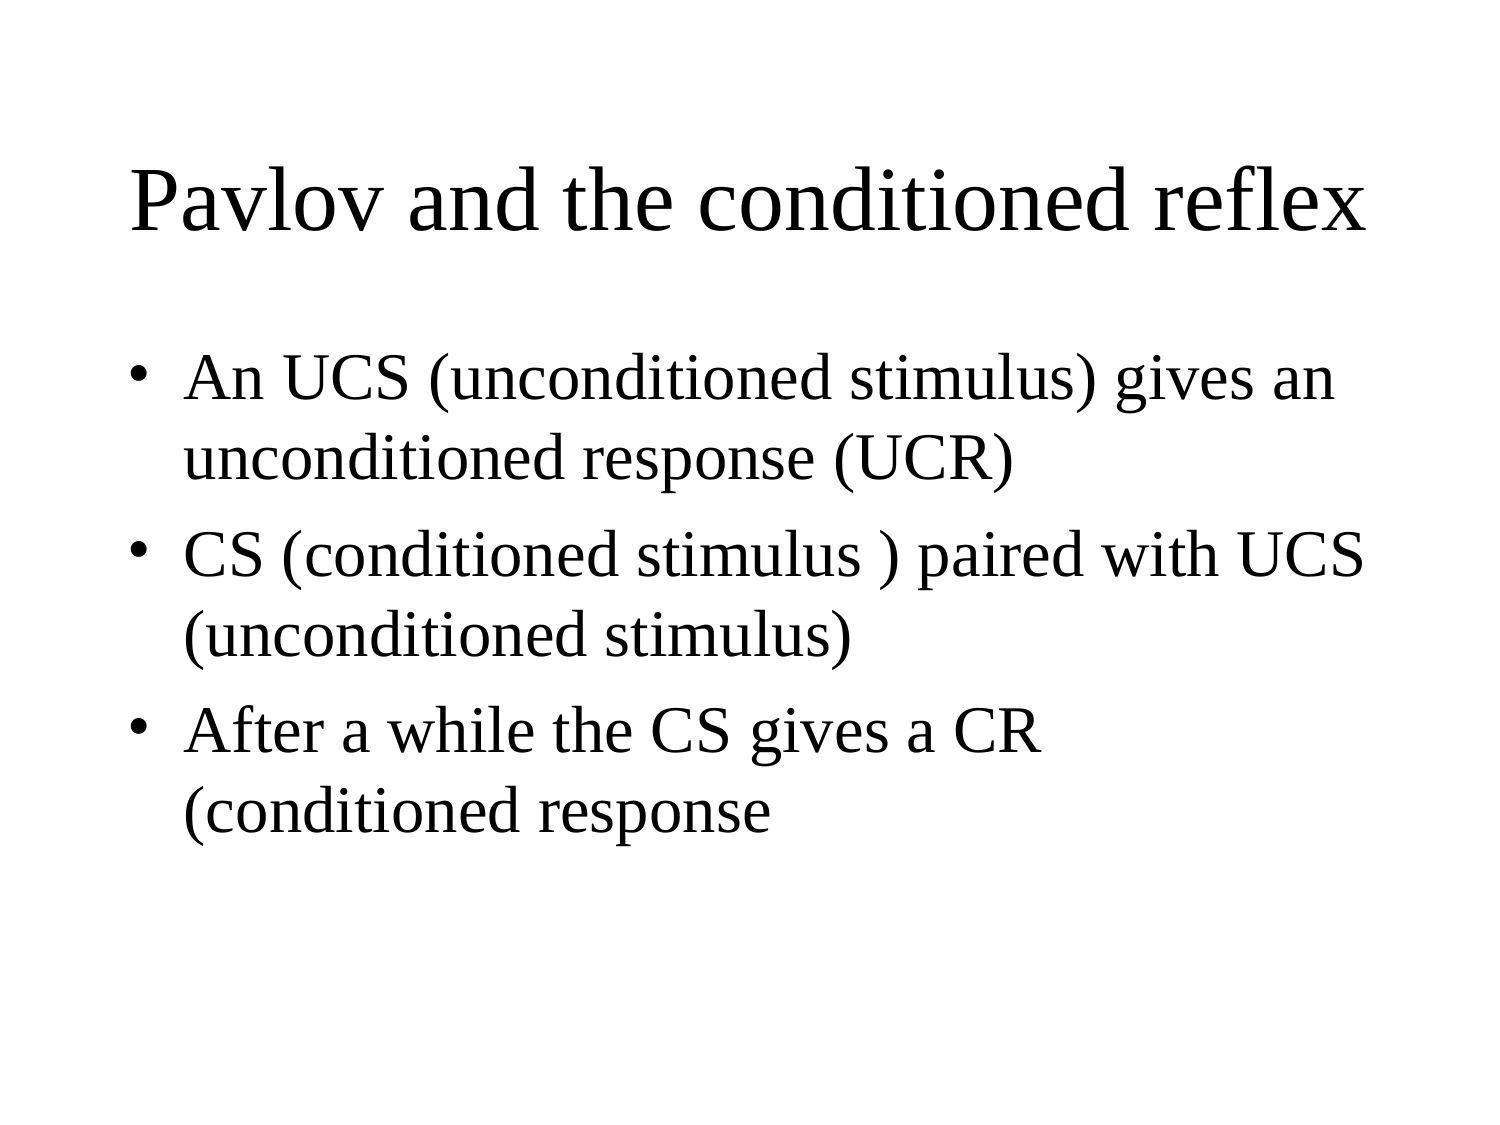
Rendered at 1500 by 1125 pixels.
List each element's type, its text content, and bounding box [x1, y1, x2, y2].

title Pavlov and the conditioned reflex [112, 99, 1388, 288]
list An UCS (unconditioned stimulus) gives an unconditioned response (UCR) CS (conditioned stimulus ) paired with UCS (unconditioned stimulus) After a while the CS gives a CR (conditioned response [112, 324, 1388, 1000]
